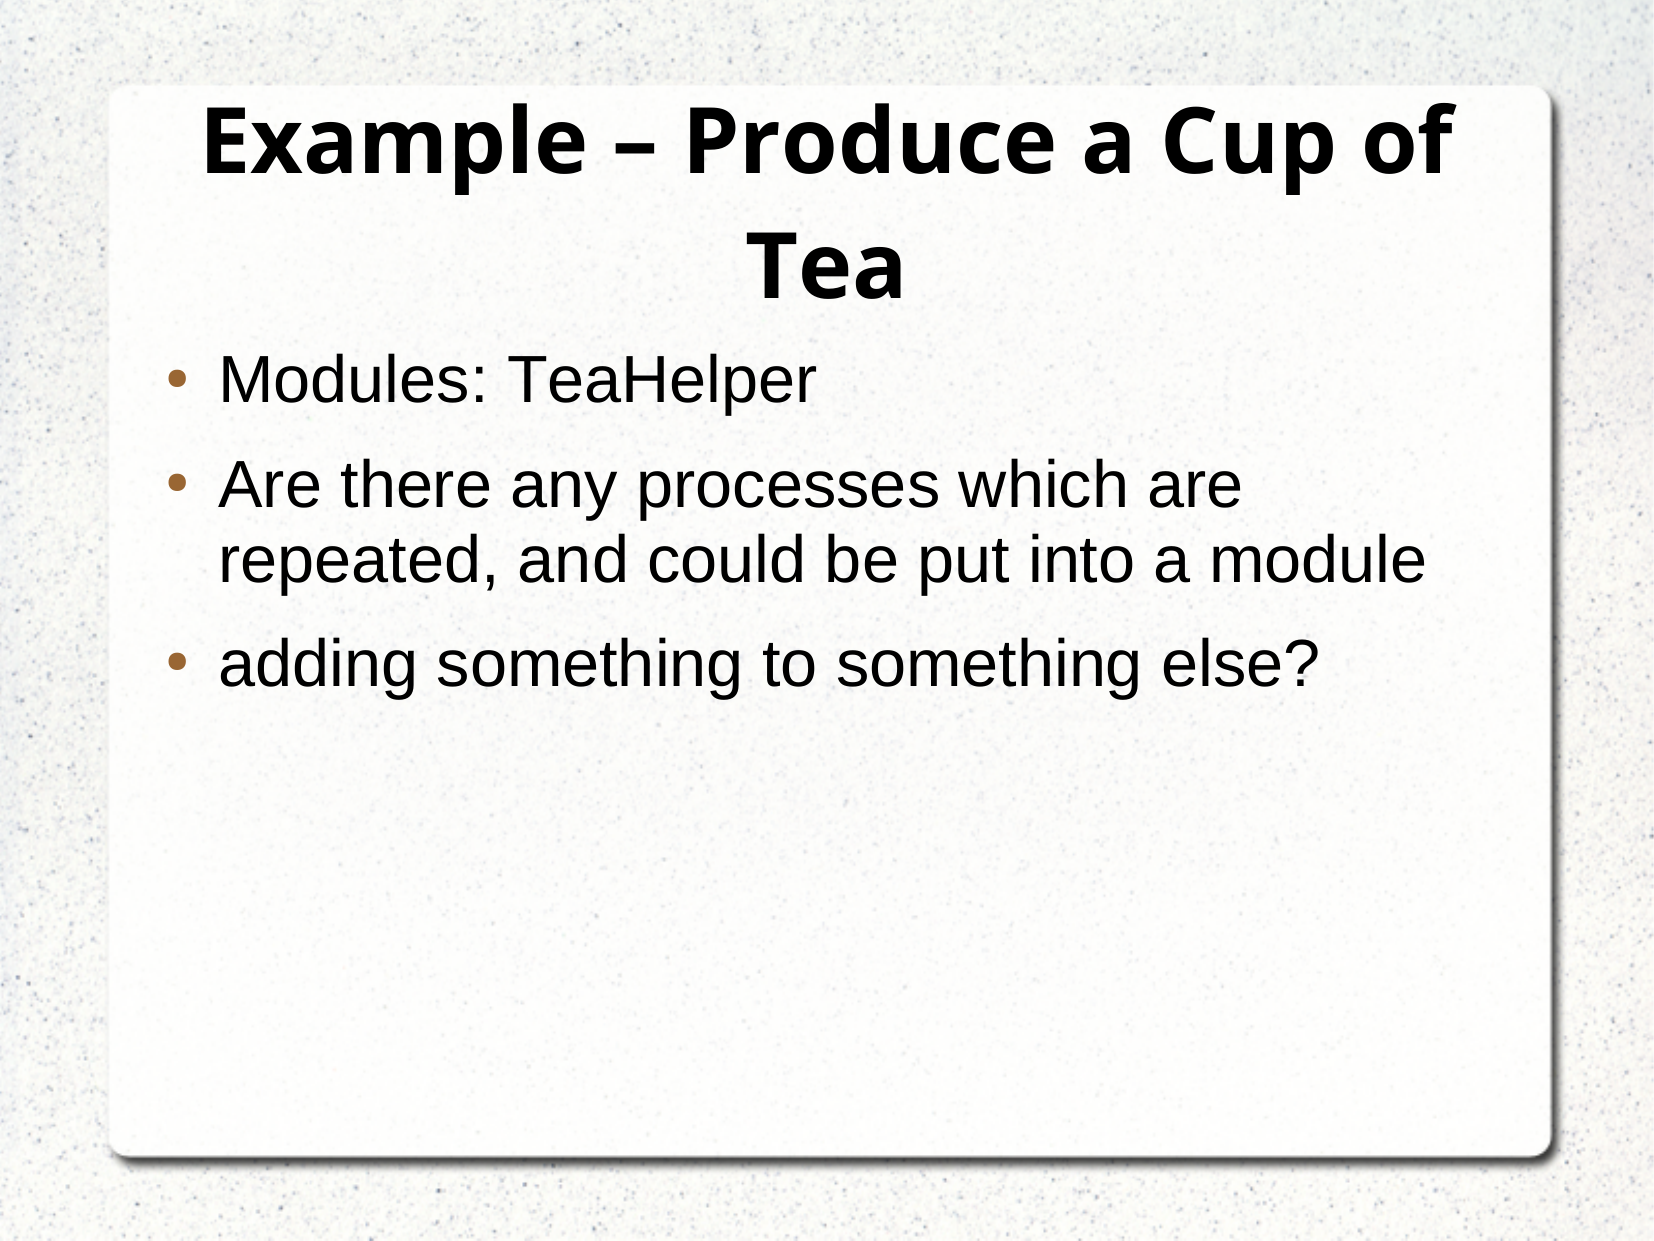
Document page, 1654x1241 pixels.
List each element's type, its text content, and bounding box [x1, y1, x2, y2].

list Modules: TeaHelper Are there any processes which are repeated, and could be put into a module adding something to something else? [147, 342, 1506, 978]
picture [0, 0, 1654, 1241]
title Example – Produce a Cup of Tea [118, 96, 1536, 304]
